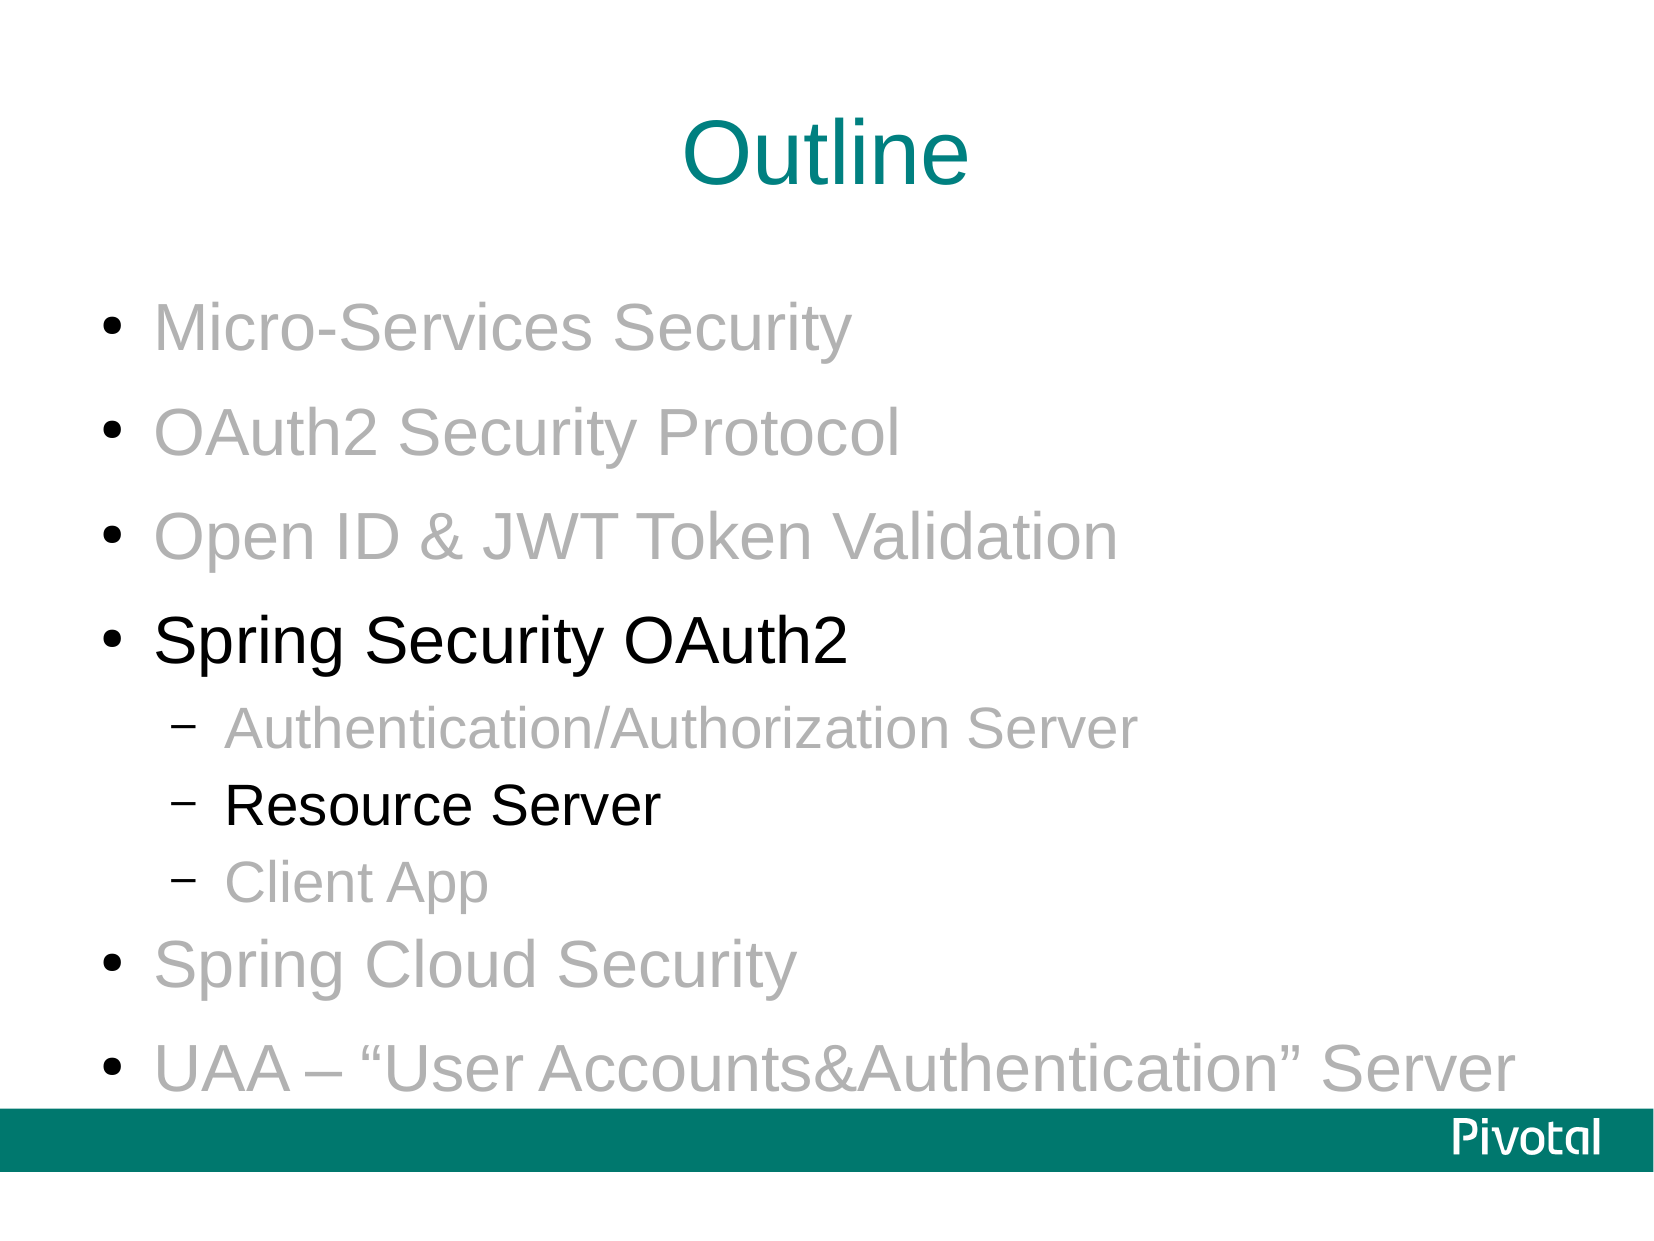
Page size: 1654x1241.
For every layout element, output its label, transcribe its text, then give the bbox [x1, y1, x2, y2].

title Outline [82, 49, 1571, 257]
picture [1452, 1115, 1601, 1158]
list Micro-Services Security OAuth2 Security Protocol Open ID & JWT Token Validation Spring Security OAuth2 Authentication/Authorization Server Resource Server Client App Spring Cloud Security UAA – “User Accounts&Authentication” Server [82, 290, 1571, 1109]
